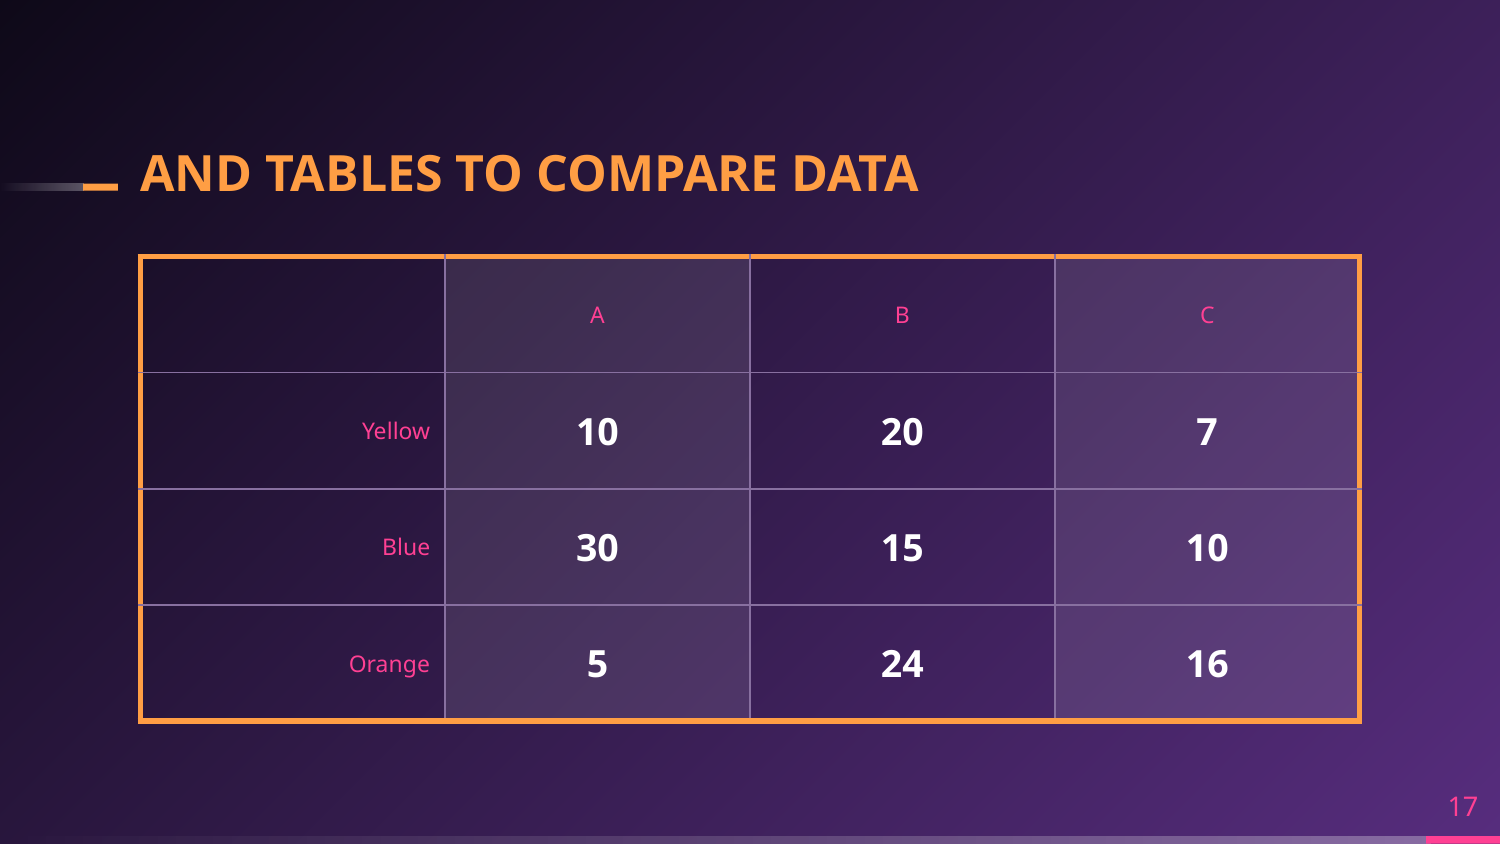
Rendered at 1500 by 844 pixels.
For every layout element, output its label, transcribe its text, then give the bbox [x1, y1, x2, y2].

table_header [143, 259, 444, 372]
table_header B [751, 259, 1054, 372]
table_cell Blue [143, 490, 444, 604]
table_cell 15 [751, 490, 1054, 604]
table_cell 7 [1056, 373, 1357, 488]
title AND TABLES TO COMPARE DATA [140, 137, 1011, 203]
table_cell 20 [751, 373, 1054, 488]
table_cell 10 [1056, 490, 1357, 604]
table_header A [446, 259, 749, 372]
table_header C [1056, 259, 1357, 372]
table_cell 5 [446, 606, 749, 718]
table_cell Yellow [143, 373, 444, 488]
slide_number <número> [1426, 779, 1500, 837]
table_cell Orange [143, 606, 444, 718]
table_cell 30 [446, 490, 749, 604]
table_cell 10 [446, 373, 749, 488]
table_cell 16 [1056, 606, 1357, 718]
table_cell 24 [751, 606, 1054, 718]
